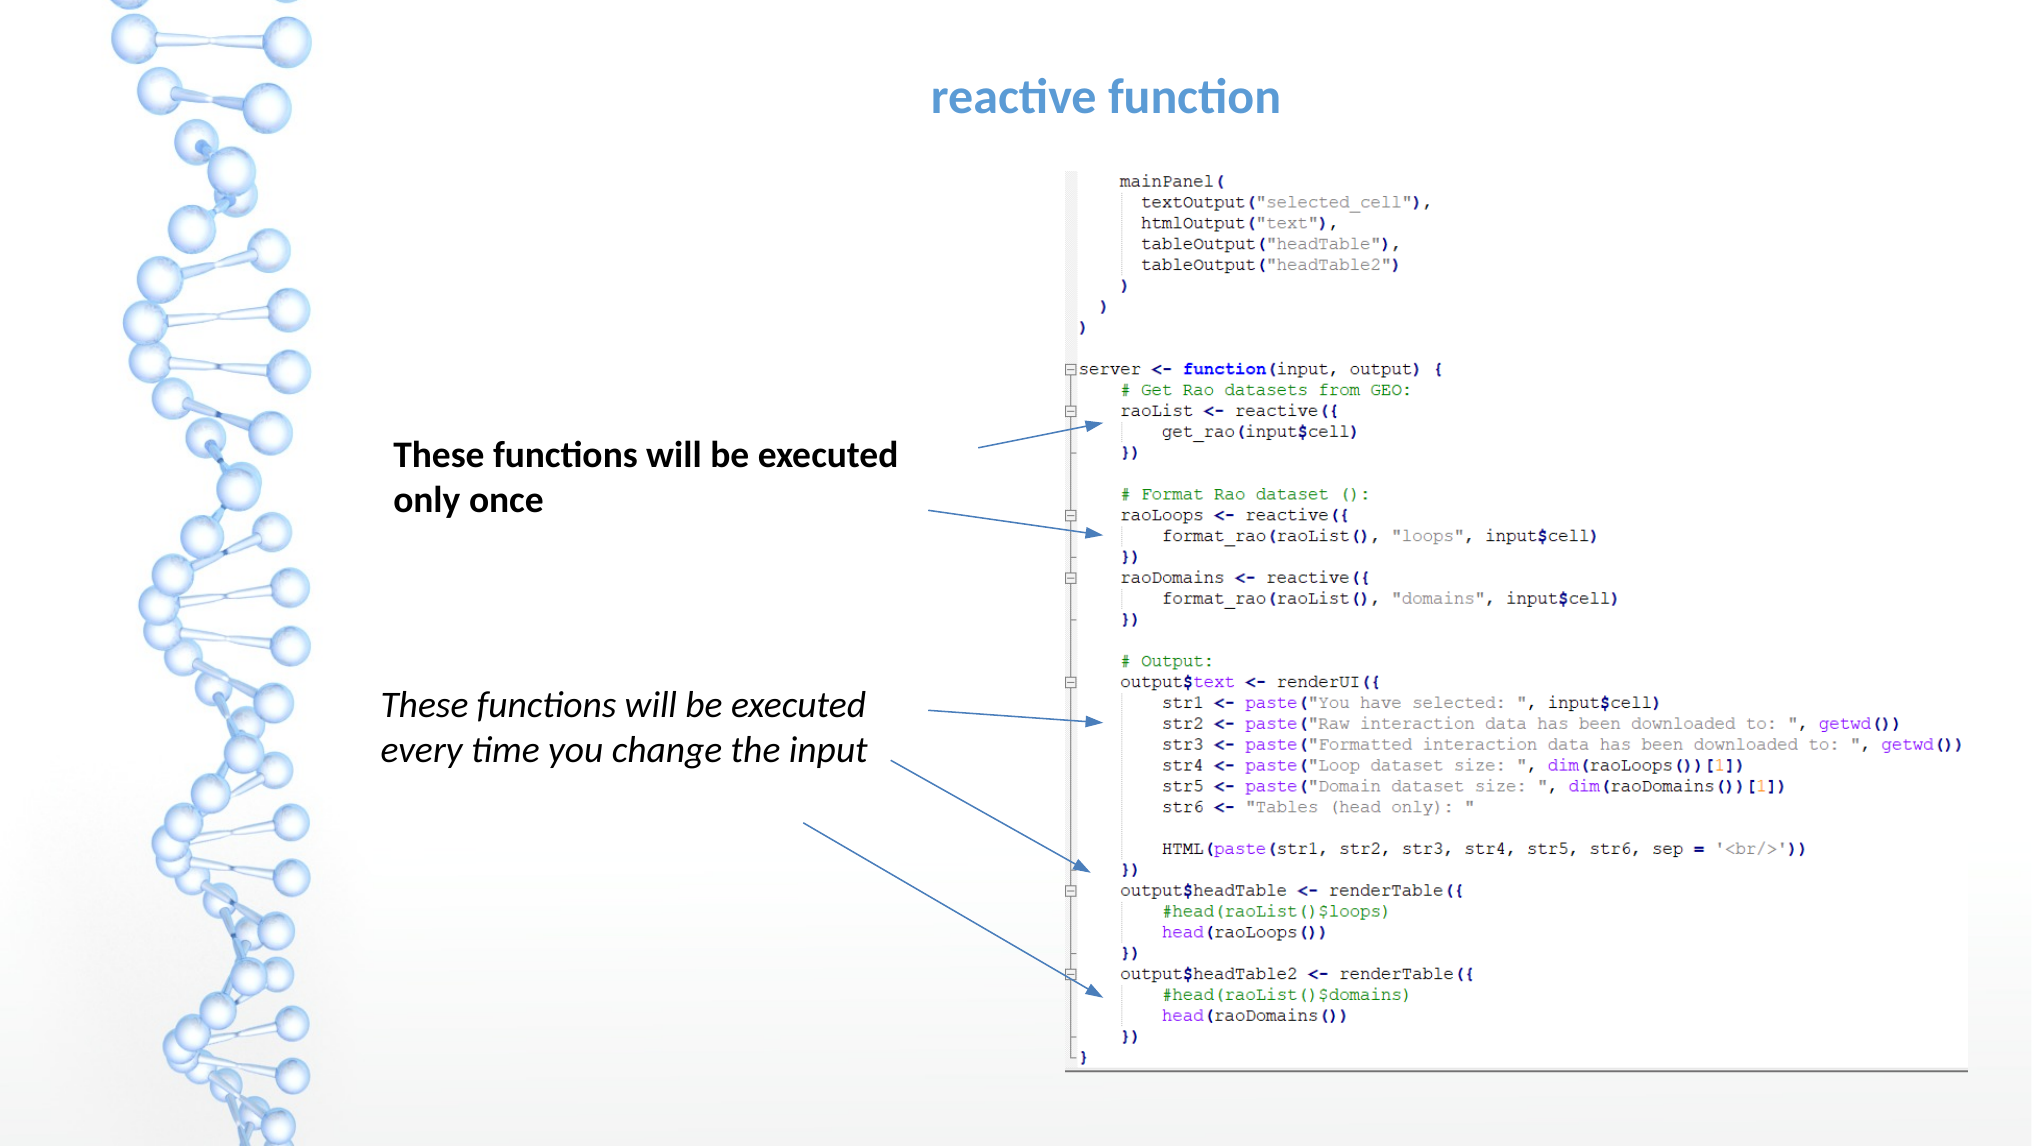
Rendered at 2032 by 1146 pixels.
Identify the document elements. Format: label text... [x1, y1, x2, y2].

text_box These functions will be executed every time you change the input [365, 672, 941, 779]
picture [1065, 171, 1968, 1073]
text_box These functions will be executed only once [378, 422, 954, 529]
text_box reactive function [915, 55, 1329, 132]
